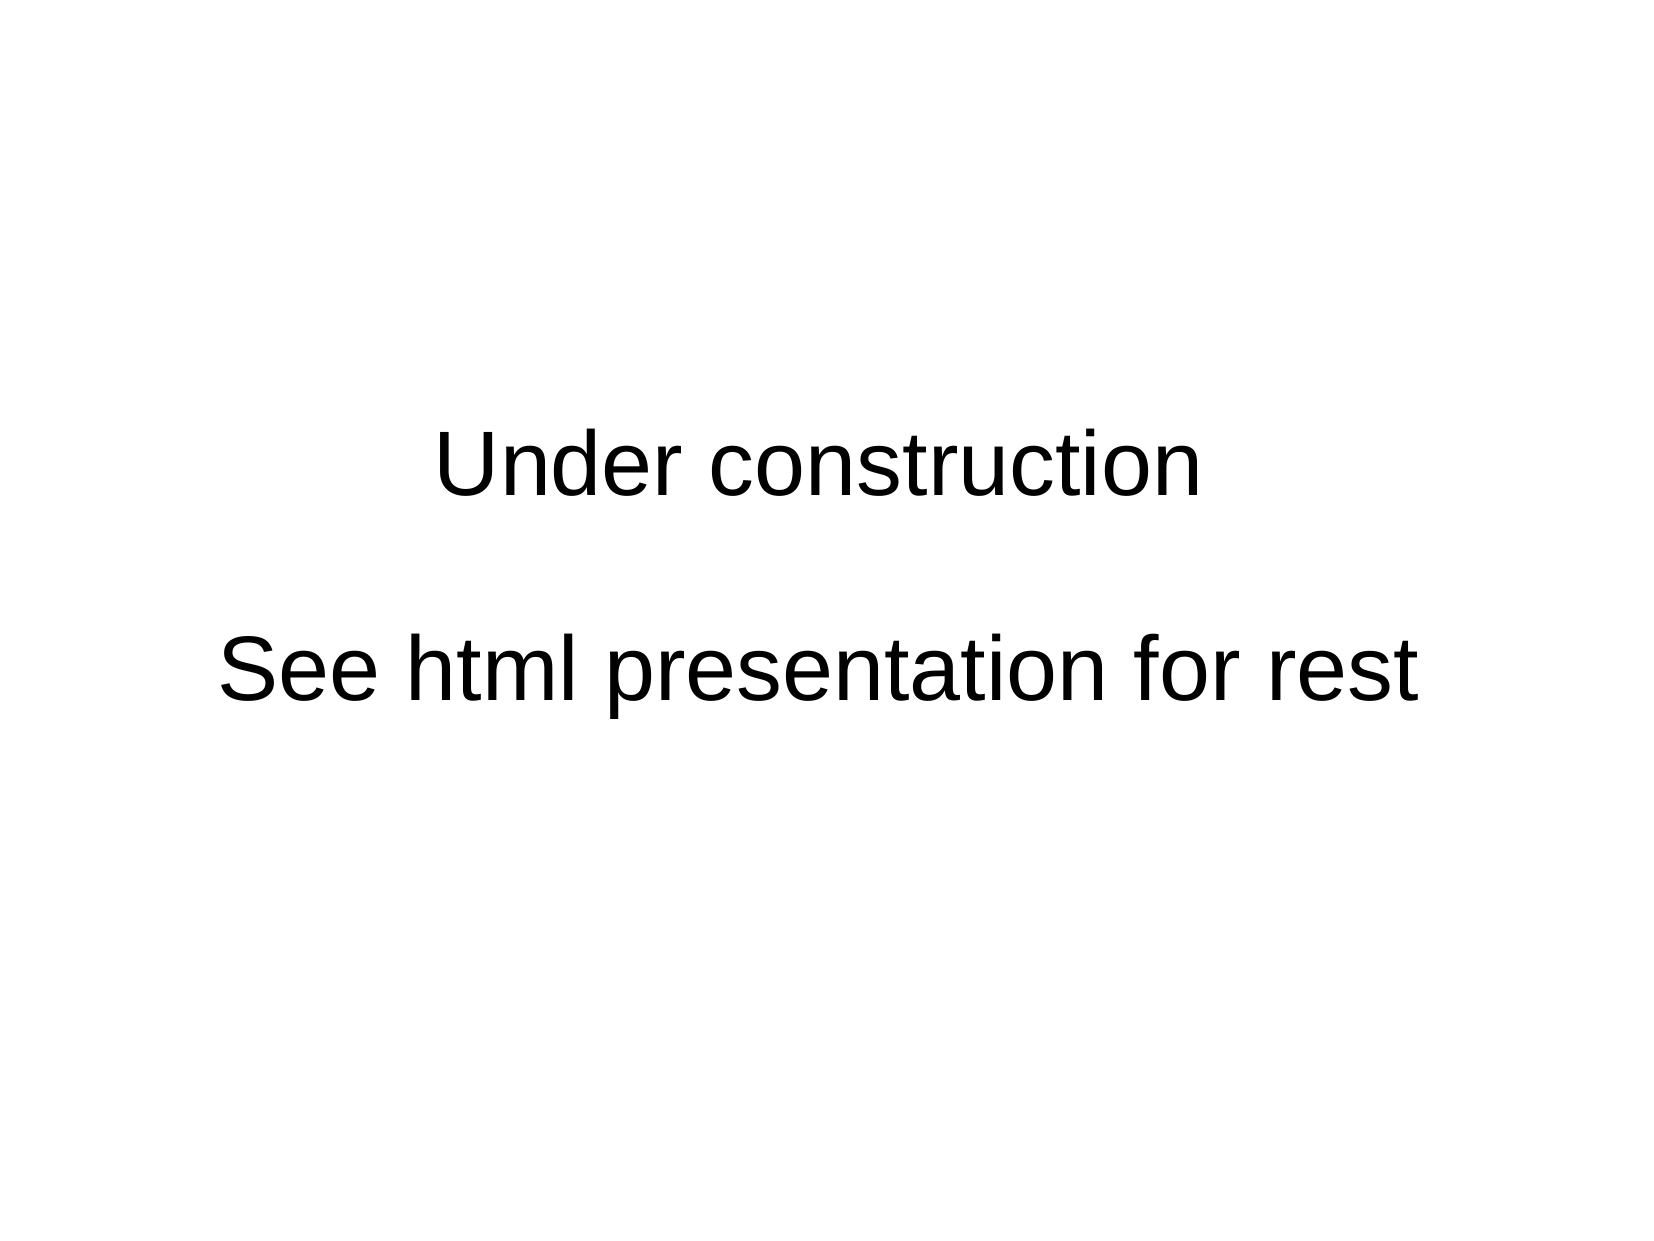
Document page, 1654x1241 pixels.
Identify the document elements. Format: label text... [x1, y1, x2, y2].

title Under construction See html presentation for rest [75, 412, 1564, 823]
